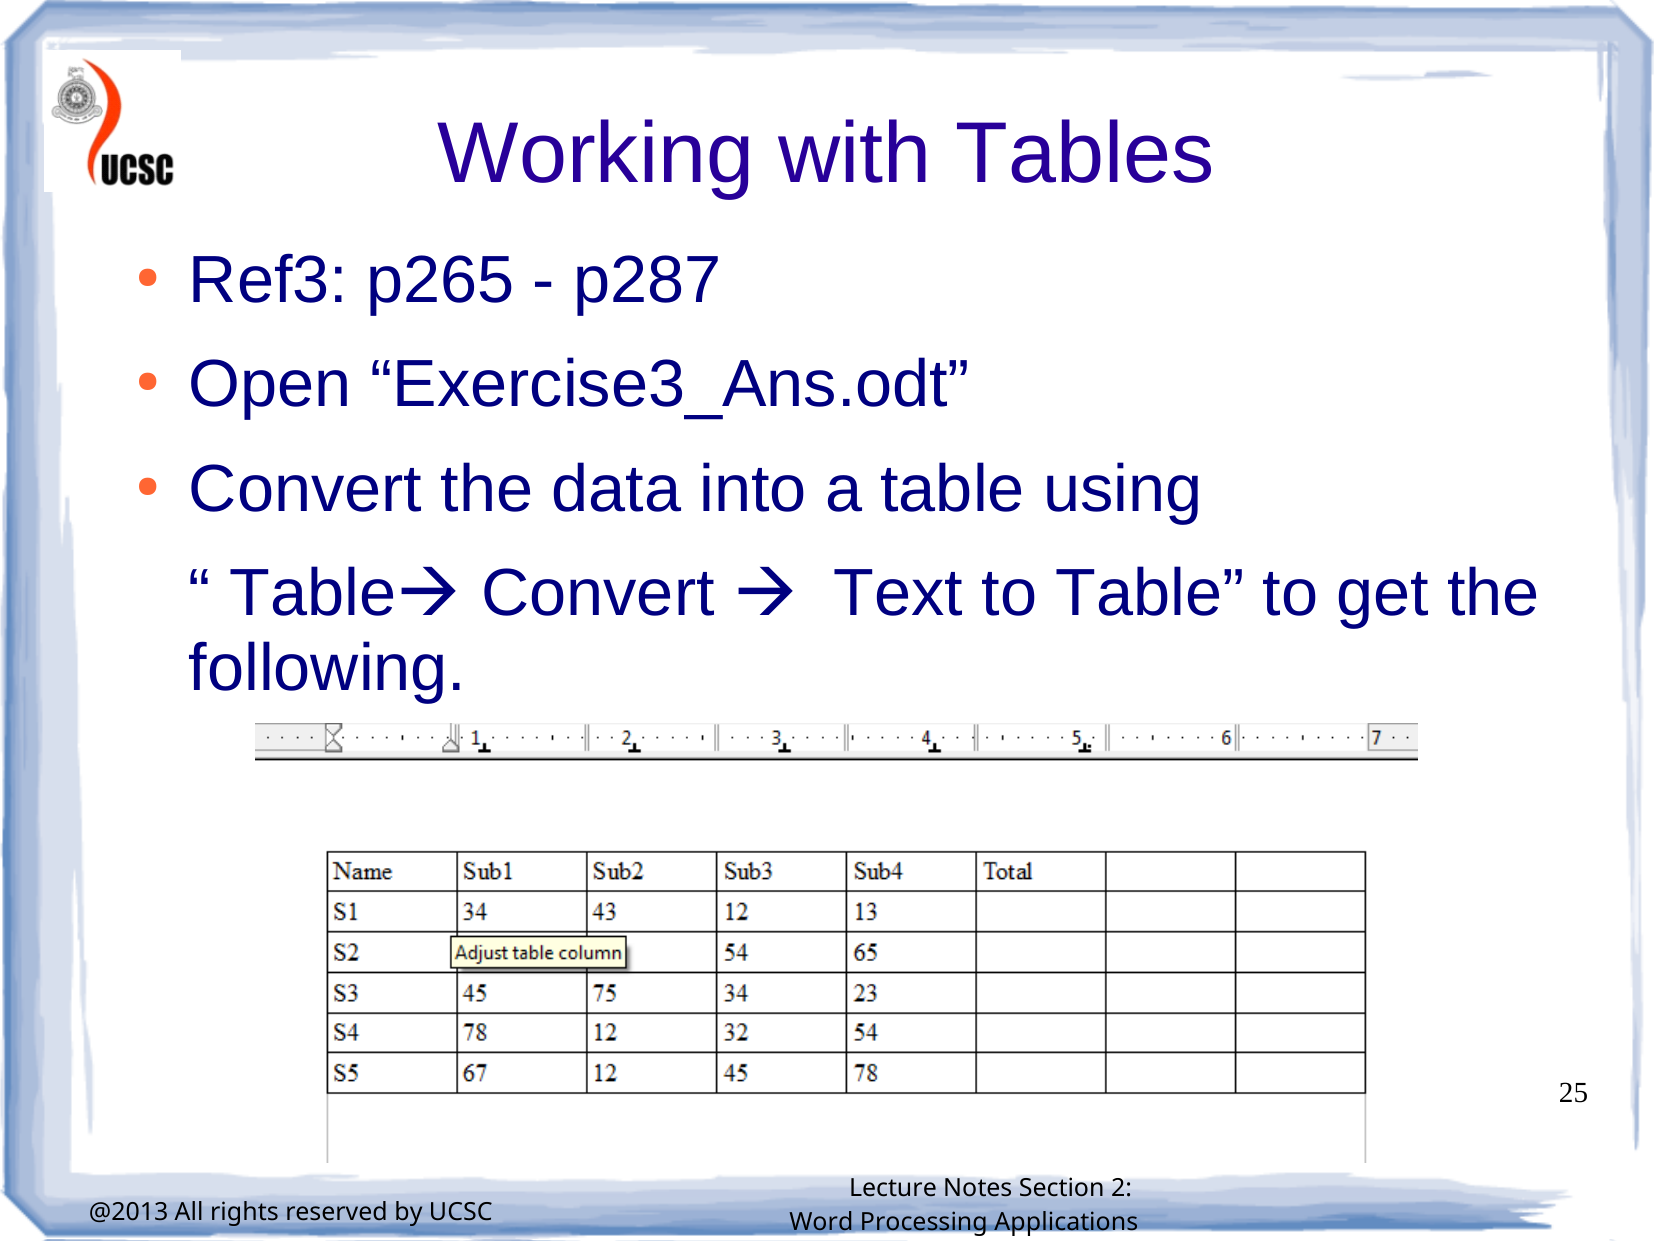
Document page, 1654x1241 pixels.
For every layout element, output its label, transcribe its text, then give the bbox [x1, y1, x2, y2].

list Ref3: p265 - p287 Open “Exercise3_Ans.odt” Convert the data into a table using “ Table Convert  Text to Table” to get the following. [118, 242, 1571, 922]
picture [0, 0, 1654, 1241]
title Working with Tables [82, 49, 1571, 257]
